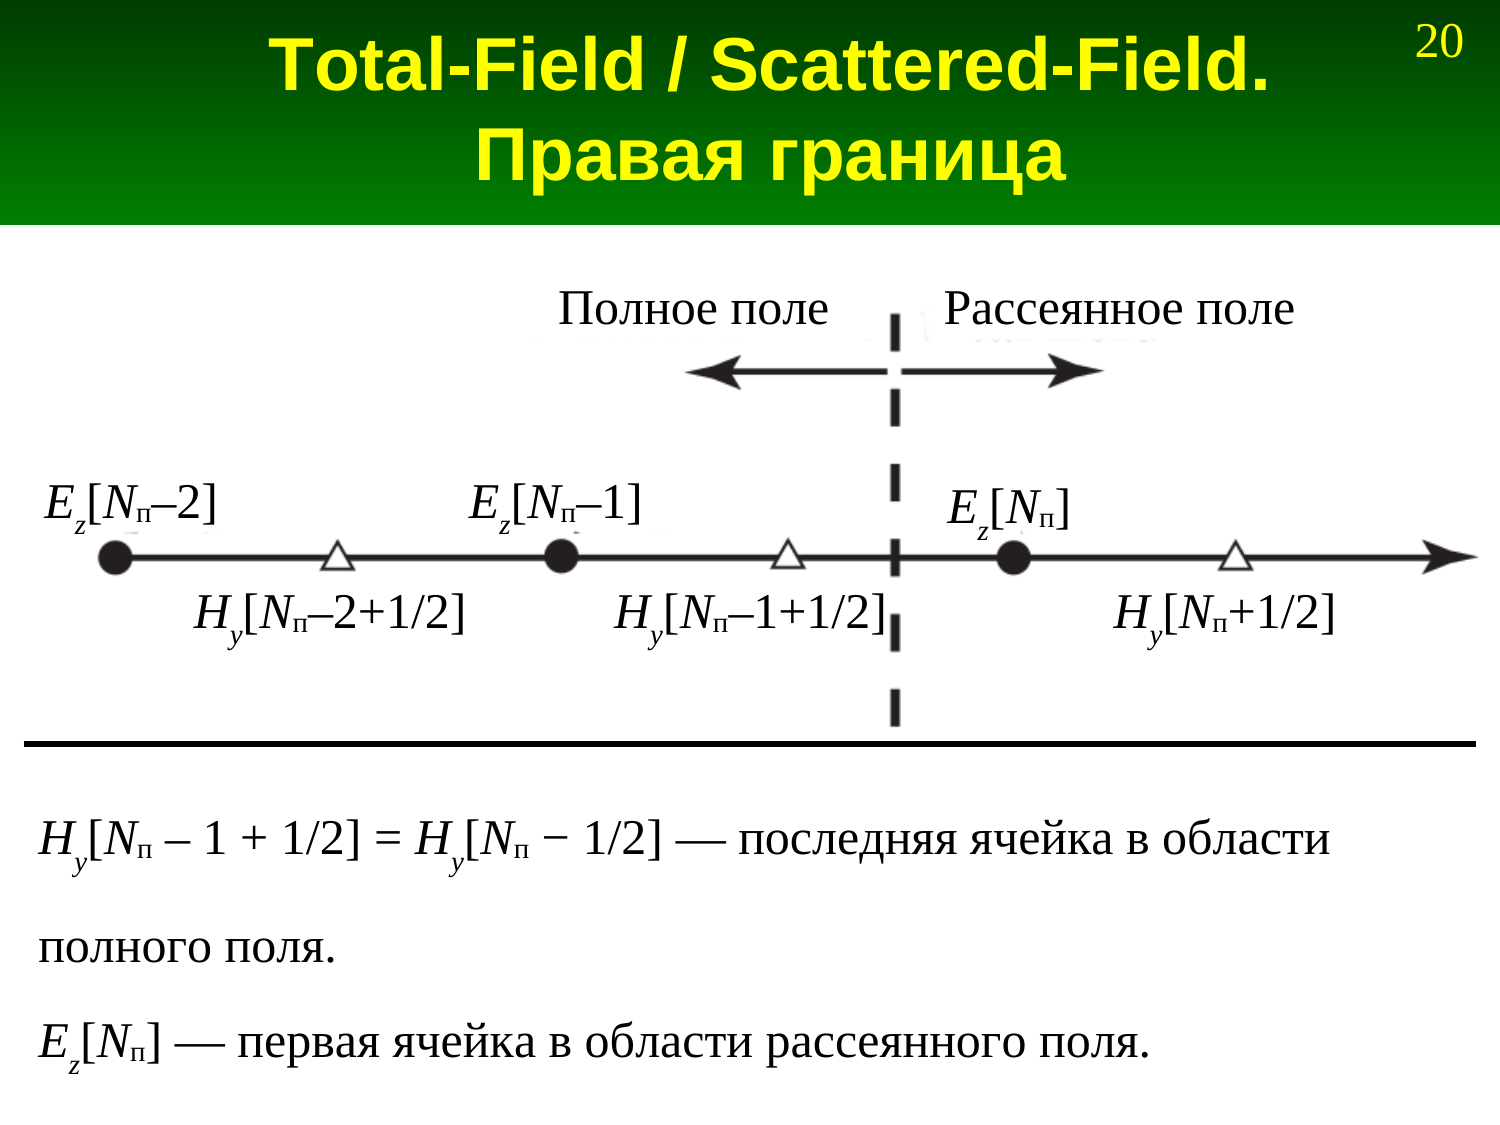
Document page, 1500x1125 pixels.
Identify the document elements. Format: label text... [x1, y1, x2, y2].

text_box Hy[Nп–2+1/2] [178, 570, 512, 663]
text_box Рассеянное поле [928, 267, 1311, 343]
text_box Ez[Nп–2] [29, 460, 264, 554]
text_box Полное поле [543, 267, 925, 343]
text_box Ez[Nп] [932, 466, 1099, 558]
title Total-Field / Scattered-Field. Правая граница [100, 7, 1441, 204]
picture [82, 263, 1500, 745]
text_box Hy[Nп+1/2] [1098, 570, 1374, 706]
text_box Ez[Nп–1] [454, 460, 685, 549]
text_box Hy[Nп – 1 + 1/2] = Hy[Nп − 1/2] — последняя ячейка в области полного поля. Ez[Nп] — первая ячейка в области рассеянного поля. [23, 797, 1369, 1100]
text_box Hy[Nп–1+1/2] [599, 570, 933, 665]
